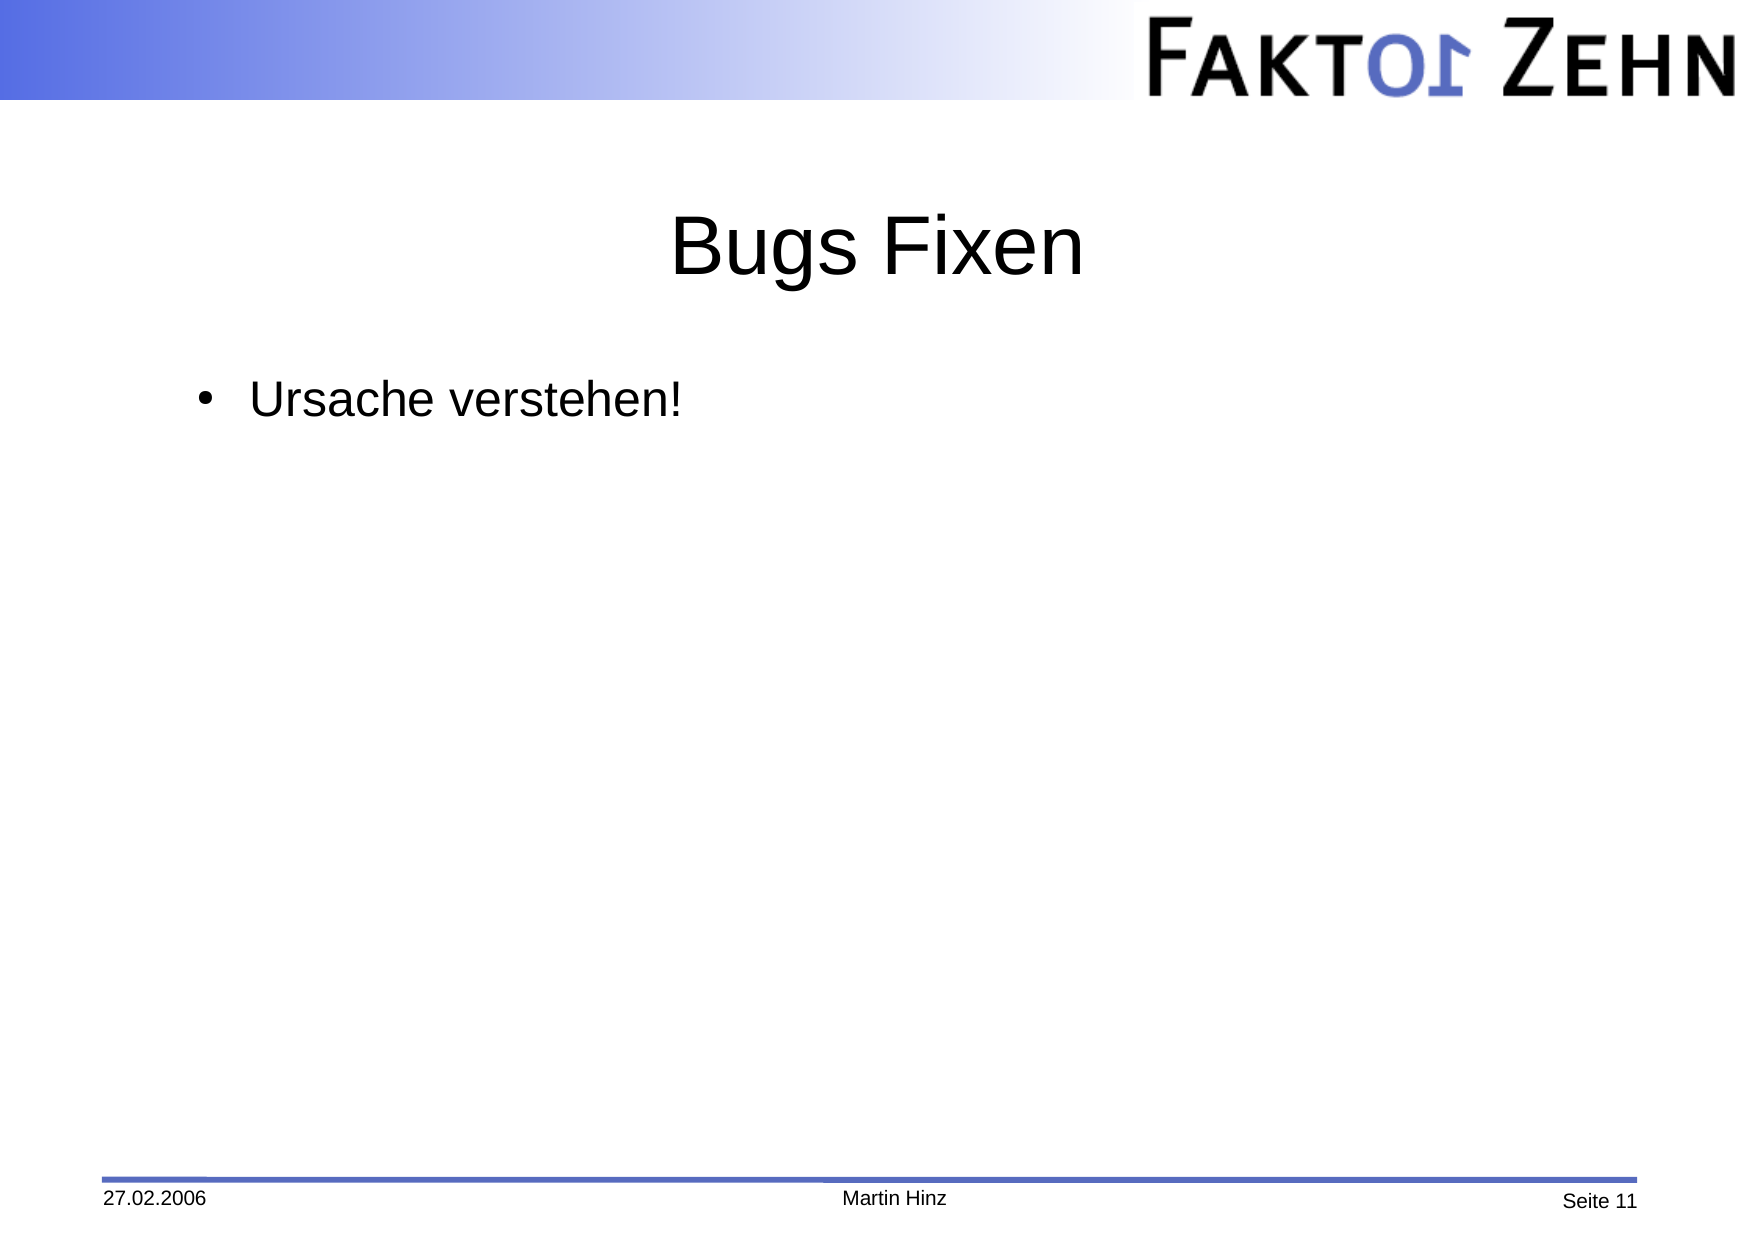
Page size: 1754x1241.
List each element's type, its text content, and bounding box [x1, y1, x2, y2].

picture [1133, 2, 1749, 105]
title Bugs Fixen [179, 142, 1576, 349]
list Ursache verstehen! [179, 371, 1576, 1078]
